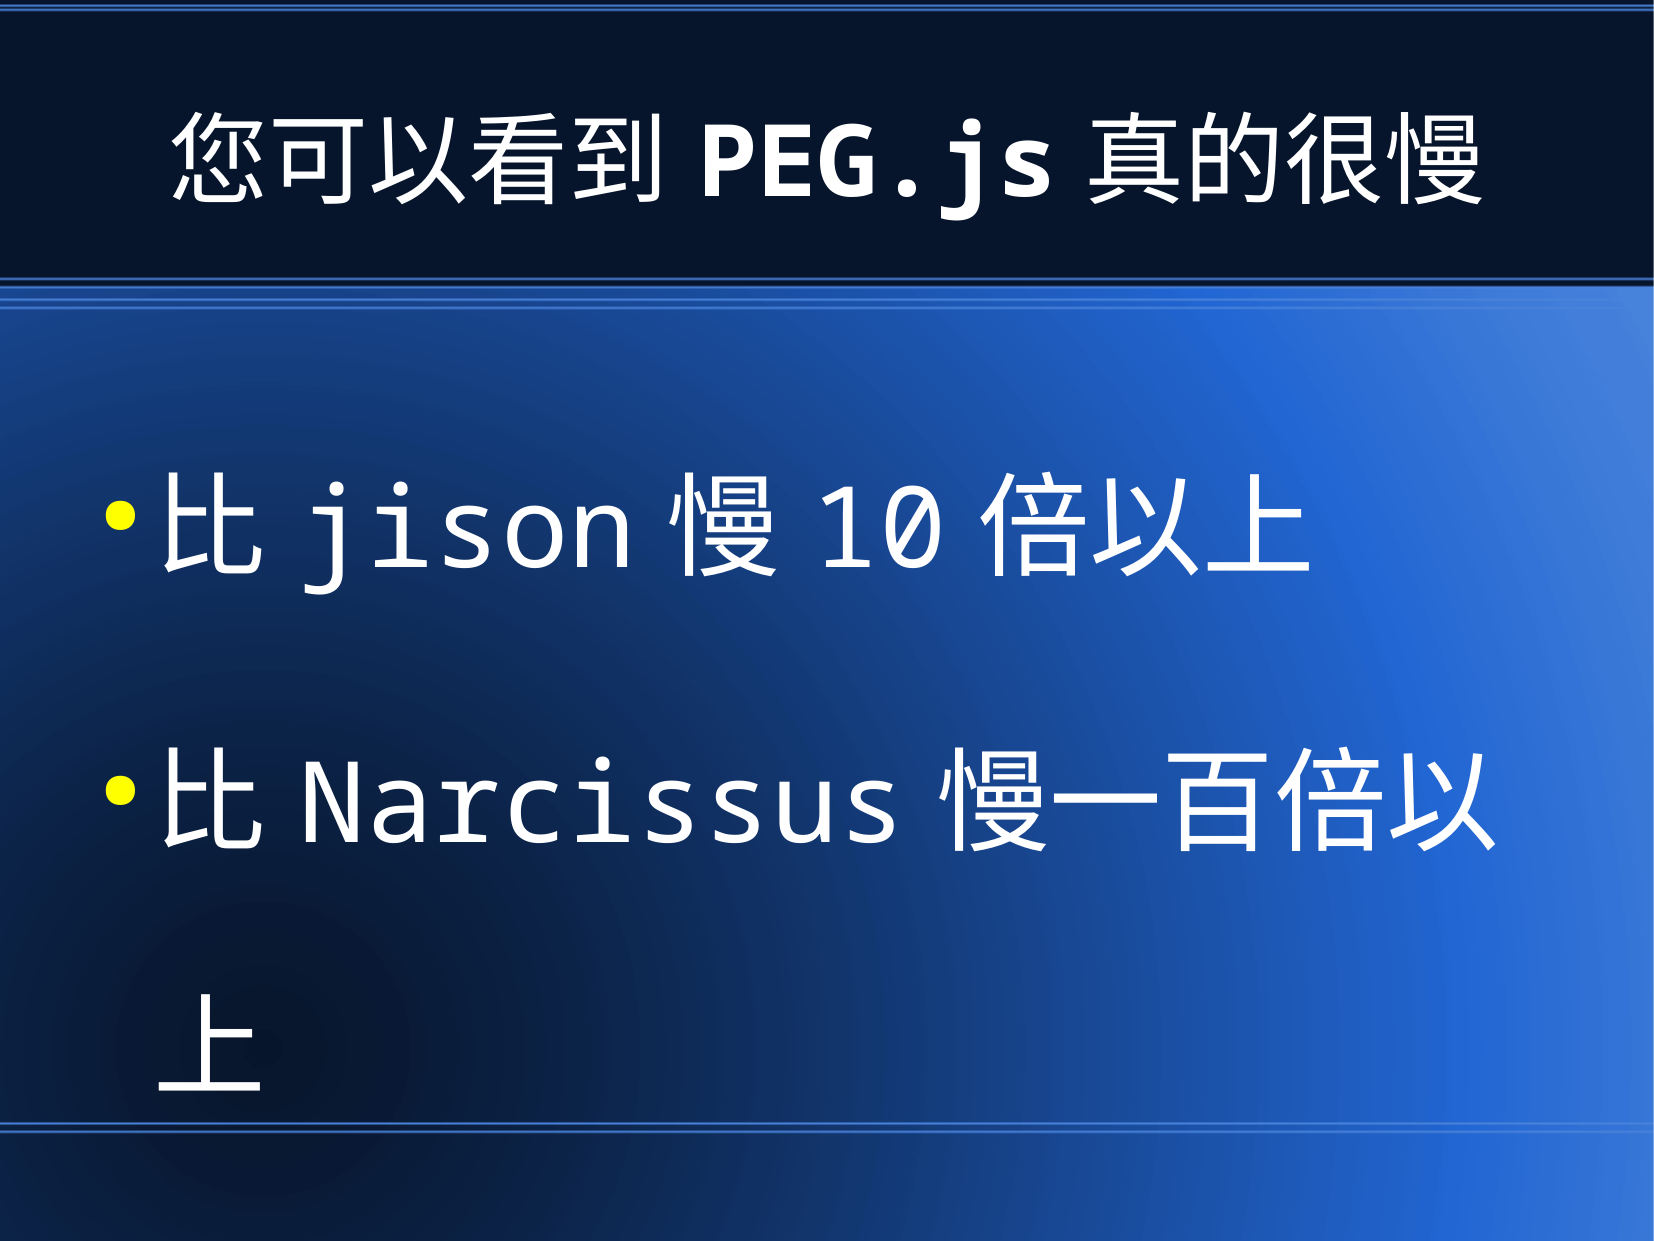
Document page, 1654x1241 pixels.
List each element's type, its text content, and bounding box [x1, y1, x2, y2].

list 比jison慢10倍以上 比Narcissus慢一百倍以上 [82, 355, 1571, 1241]
picture [0, 0, 1654, 1241]
title 您可以看到PEG.js真的很慢 [82, 49, 1571, 257]
